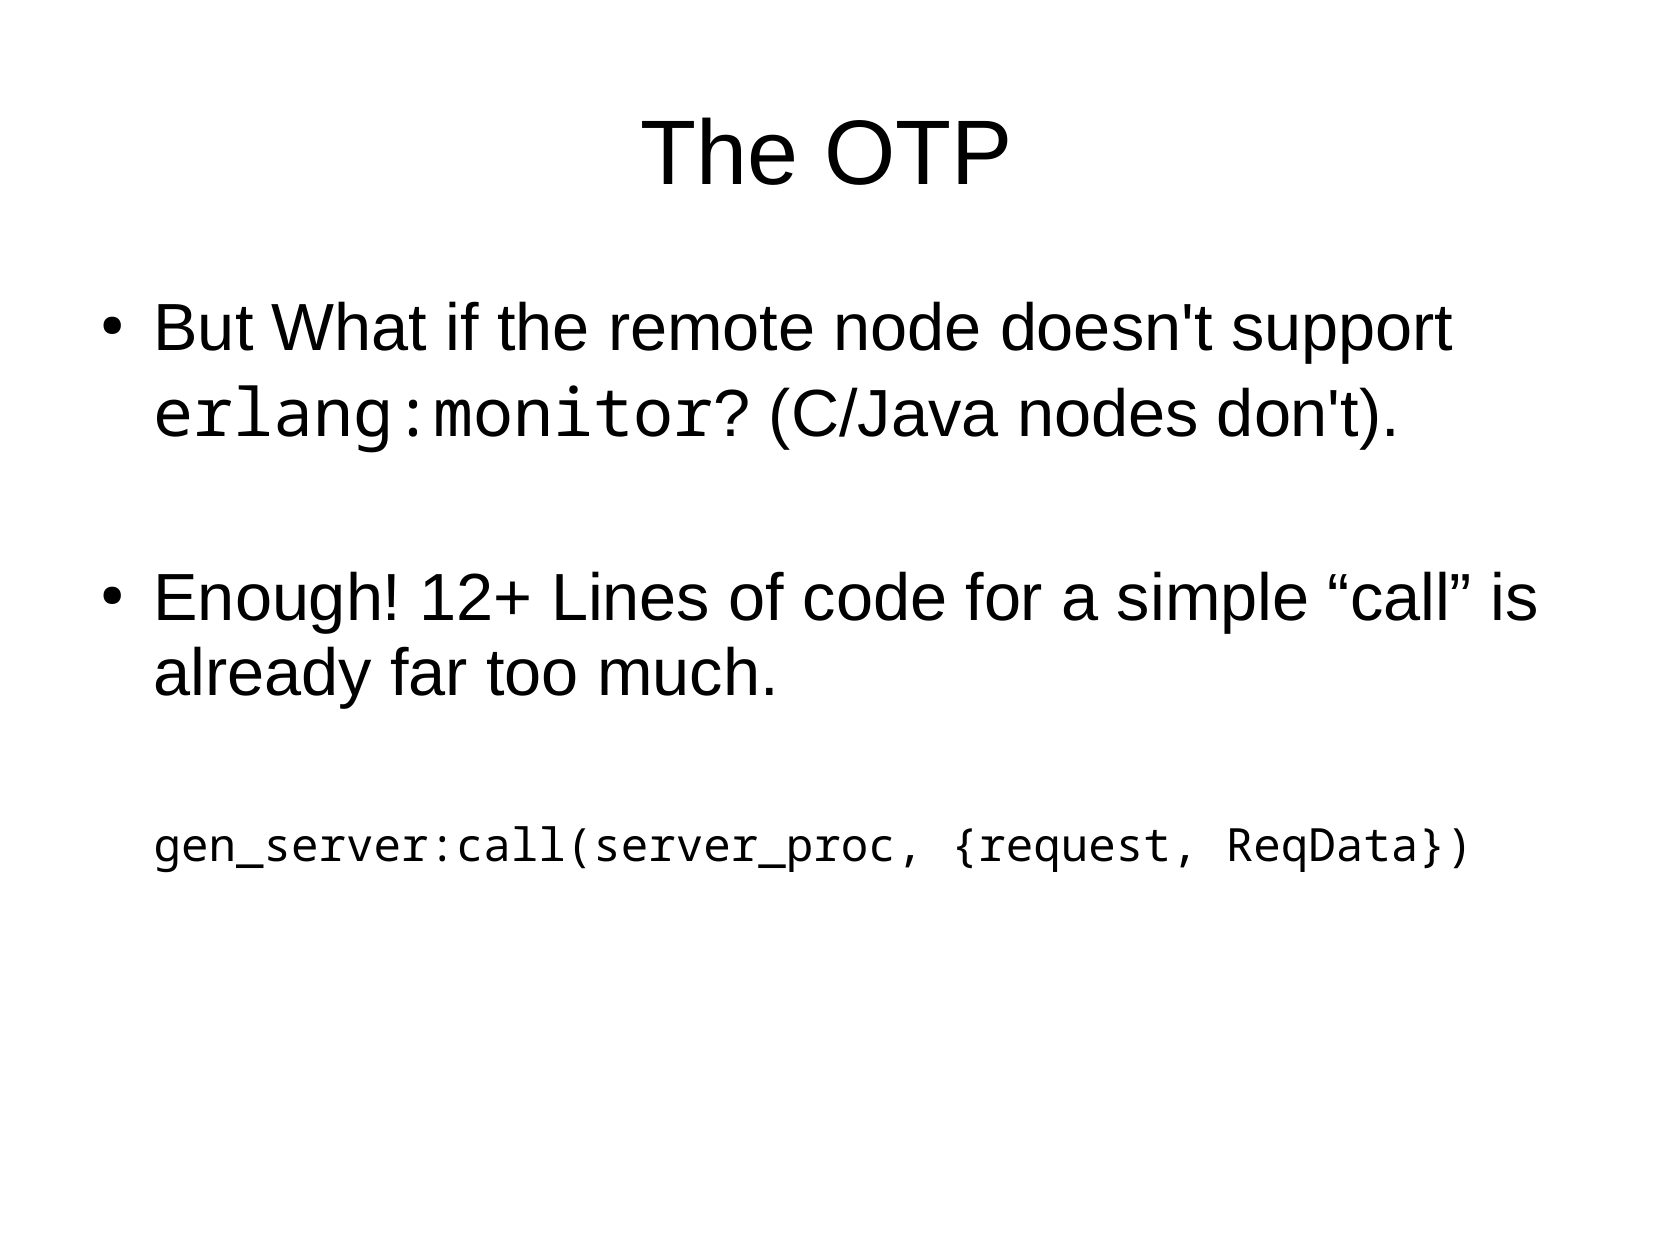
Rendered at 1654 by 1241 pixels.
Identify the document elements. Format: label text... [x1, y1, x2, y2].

title The OTP [82, 49, 1571, 257]
list But What if the remote node doesn't support erlang:monitor? (C/Java nodes don't). Enough! 12+ Lines of code for a simple “call” is already far too much. gen_server:call(server_proc, {request, ReqData}) [82, 290, 1571, 1109]
